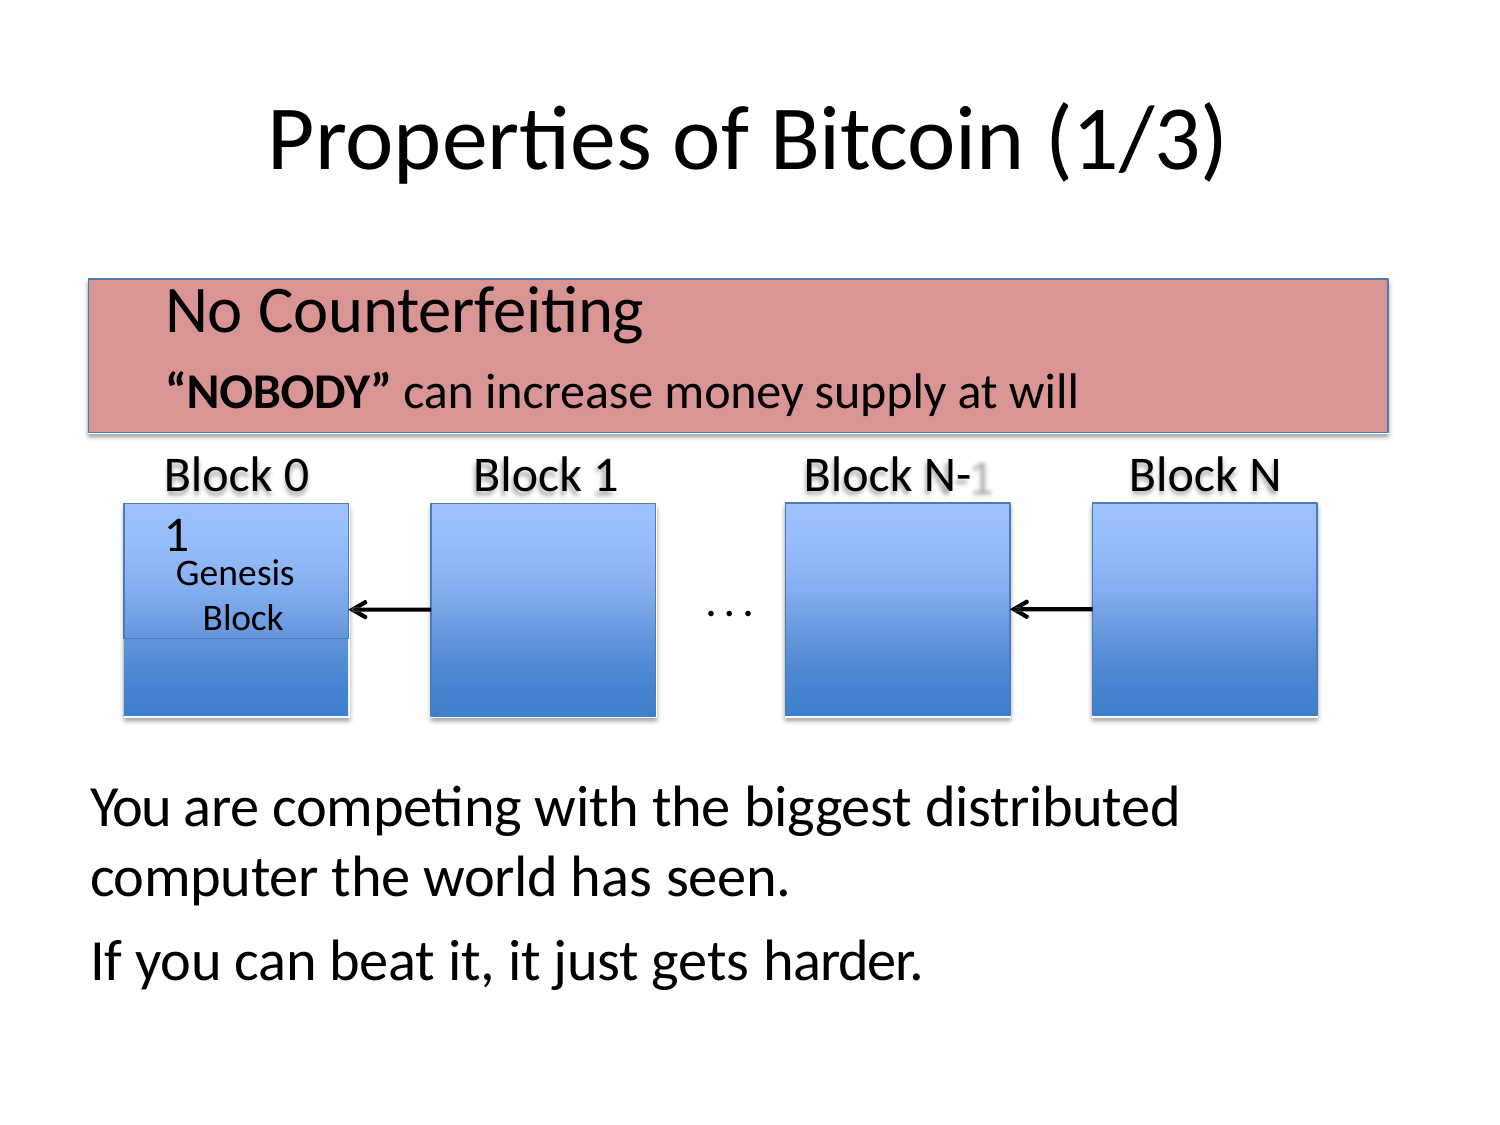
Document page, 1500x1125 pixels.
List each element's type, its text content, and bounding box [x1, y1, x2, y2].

text_box No Counterfeiting “NOBODY” can increase money supply at will [162, 265, 1086, 419]
text_box You are competing with the biggest distributed computer the world has seen. If you can beat it, it just gets harder. [87, 768, 1198, 993]
text_box Genesis Block [123, 503, 349, 639]
text_box Block 0 Block 1 Block N-1 [161, 441, 997, 562]
title Properties of Bitcoin (1/3) [90, 33, 1410, 298]
text_box Block N [1126, 441, 1283, 502]
text_box . . . [703, 579, 755, 625]
text_box [80, 274, 1396, 786]
